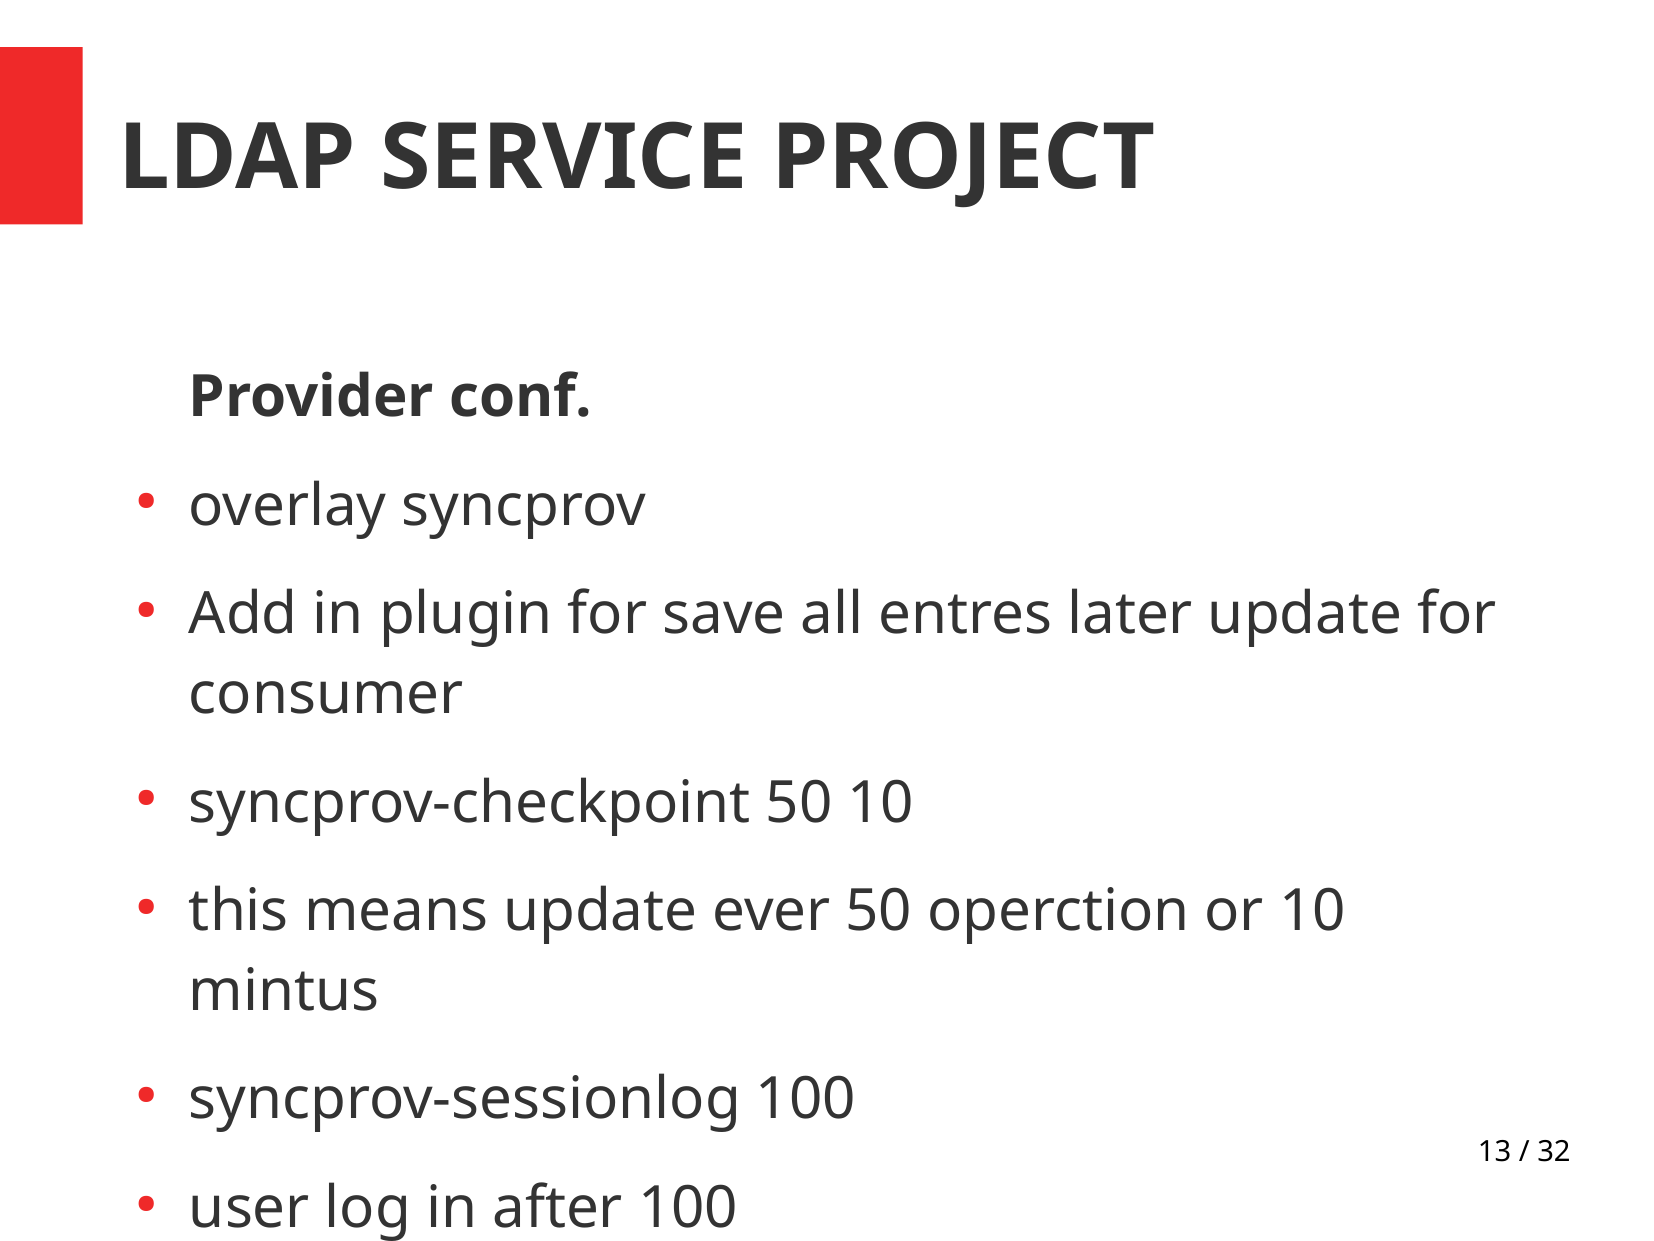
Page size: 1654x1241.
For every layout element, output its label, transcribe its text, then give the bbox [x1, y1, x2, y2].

title LDAP SERVICE PROJECT [118, 49, 1571, 257]
list Provider conf. overlay syncprov Add in plugin for save all entres later update for consumer syncprov-checkpoint 50 10 this means update ever 50 operction or 10 mintus syncprov-sessionlog 100 user log in after 100 [118, 354, 1536, 1074]
